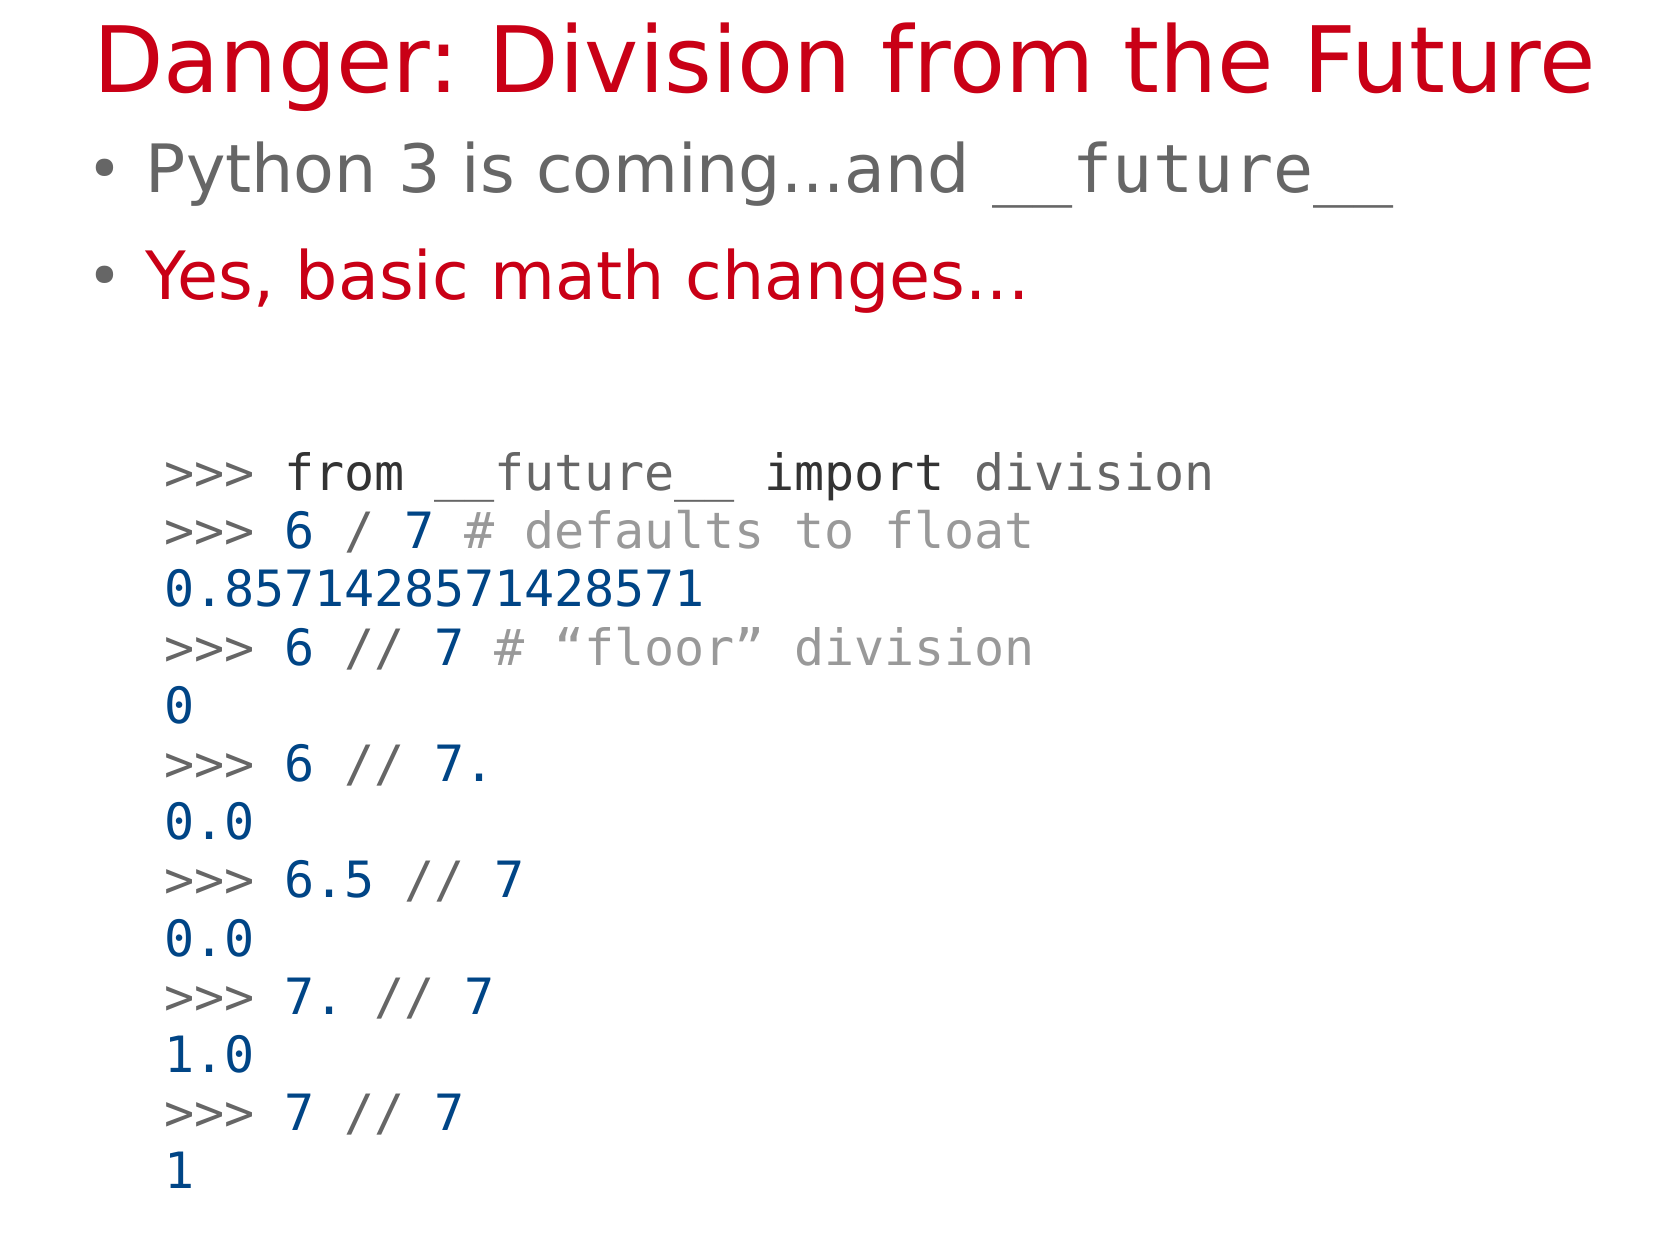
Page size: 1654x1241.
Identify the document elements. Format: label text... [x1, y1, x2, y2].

list Python 3 is coming...and __future__ Yes, basic math changes... [75, 130, 1564, 950]
title Danger: Division from the Future [37, 0, 1654, 157]
text_box >>> from __future__ import division >>> 6 / 7 # defaults to float 0.8571428571428571 >>> 6 // 7 # “floor” division 0 >>> 6 // 7. 0.0 >>> 6.5 // 7 0.0 >>> 7. // 7 1.0 >>> 7 // 7 1 [150, 436, 1313, 1241]
